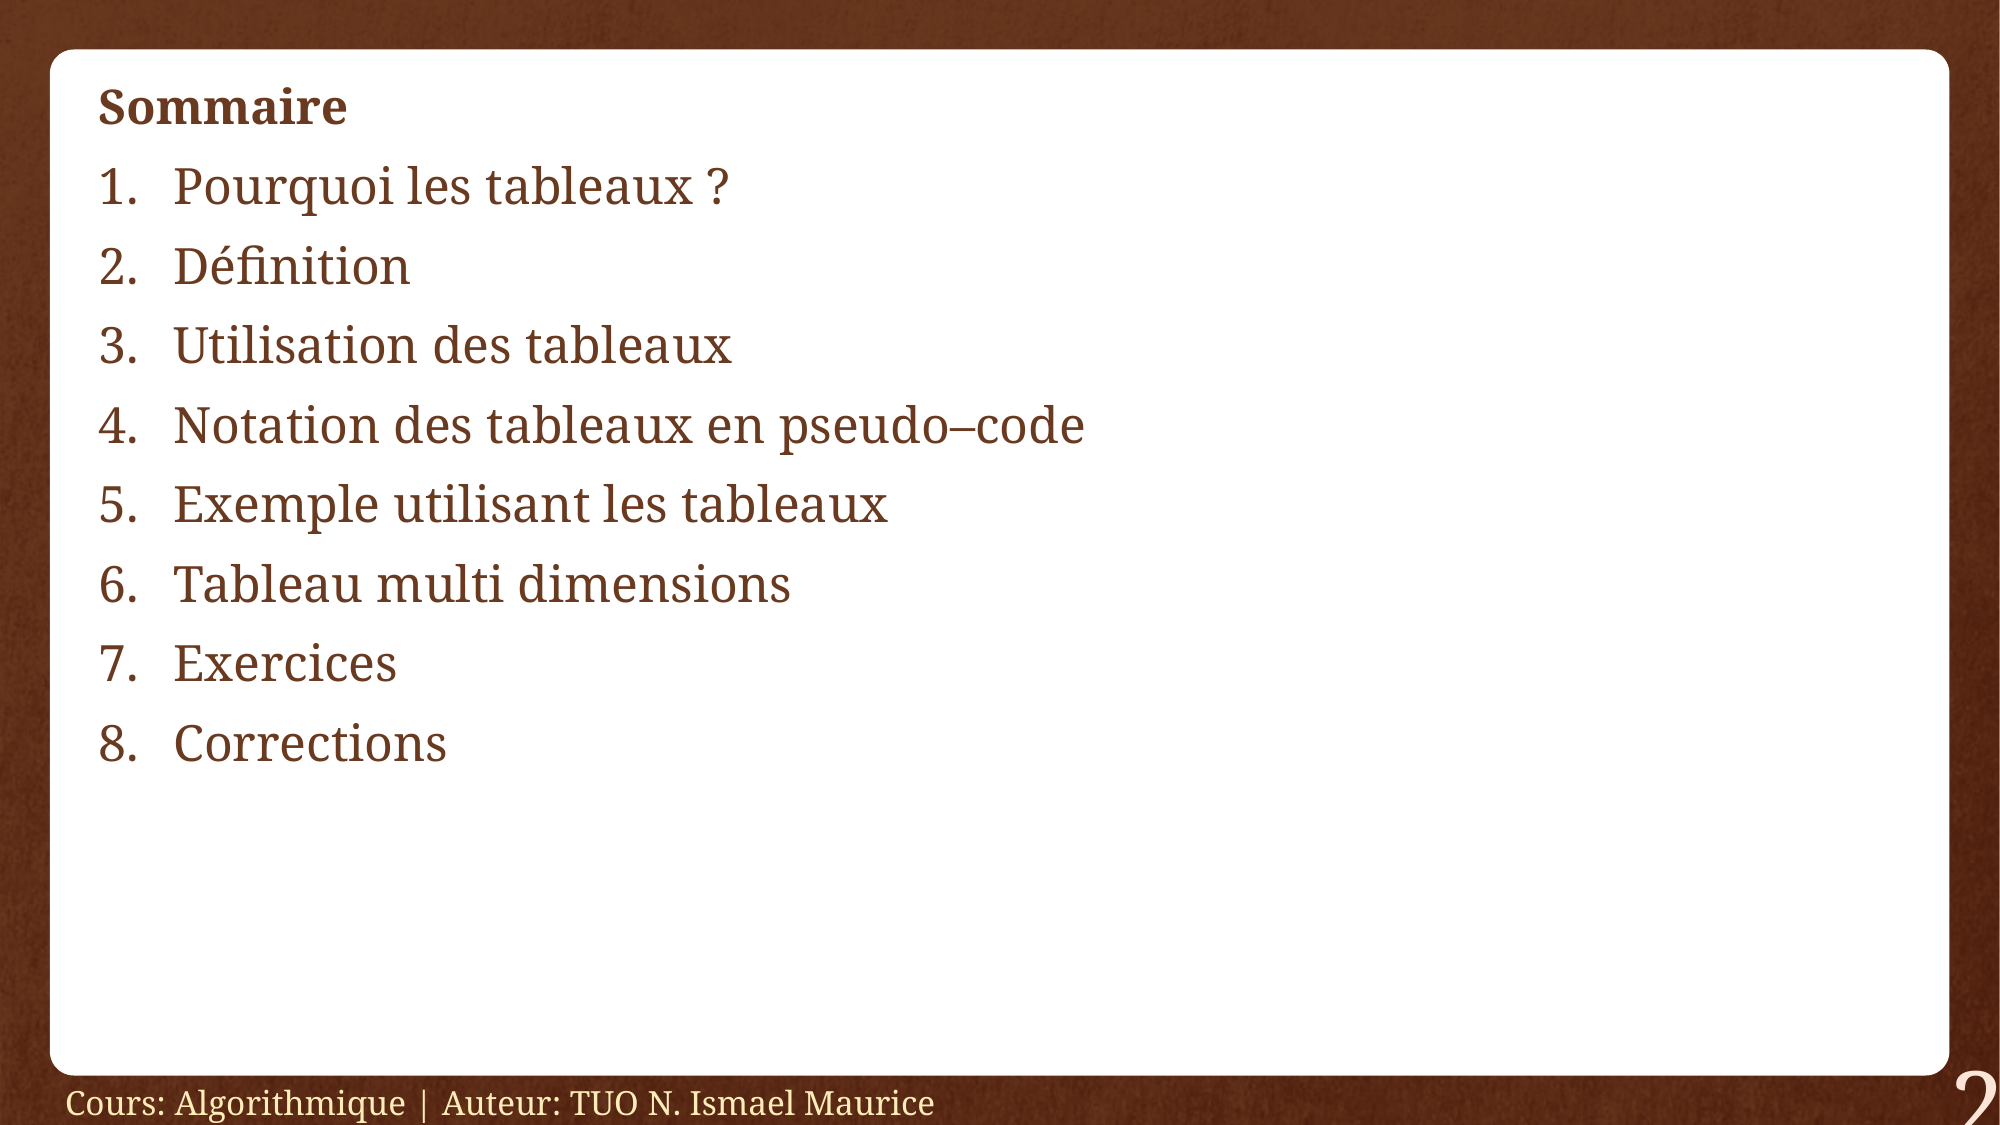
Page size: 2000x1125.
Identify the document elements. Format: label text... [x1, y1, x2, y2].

list Pourquoi les tableaux ? Définition Utilisation des tableaux Notation des tableaux en pseudo–code Exemple utilisant les tableaux Tableau multi dimensions Exercices Corrections [83, 163, 1683, 828]
text_box Cours: Algorithmique | Auteur: TUO N. Ismael Maurice [50, 1074, 1267, 1125]
text_box [1934, 1035, 2000, 1125]
title Sommaire [83, 68, 1683, 142]
